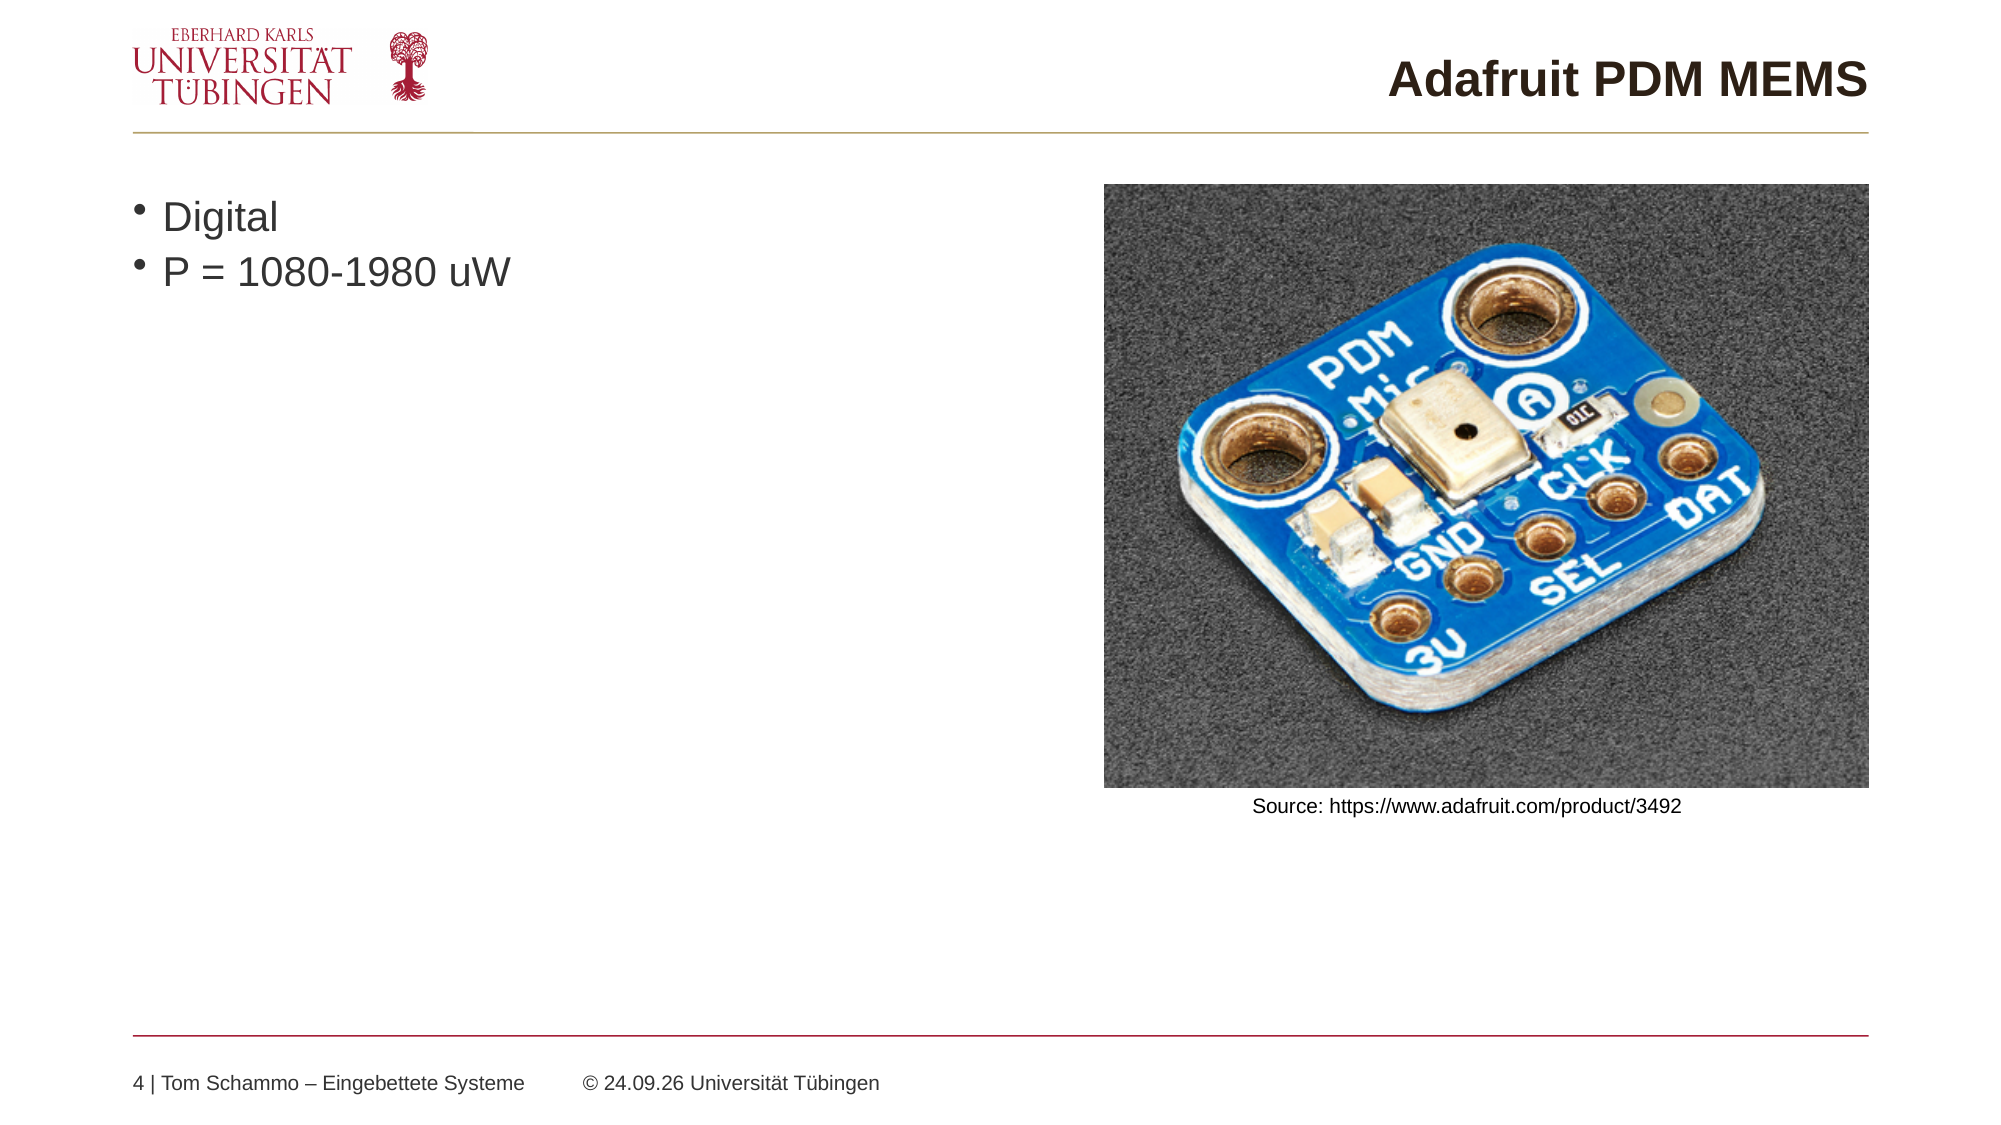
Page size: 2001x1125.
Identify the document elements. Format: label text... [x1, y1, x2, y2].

title Adafruit PDM MEMS [512, 46, 1869, 107]
list Digital P = 1080-1980 uW [132, 184, 1869, 1005]
picture [132, 28, 428, 105]
